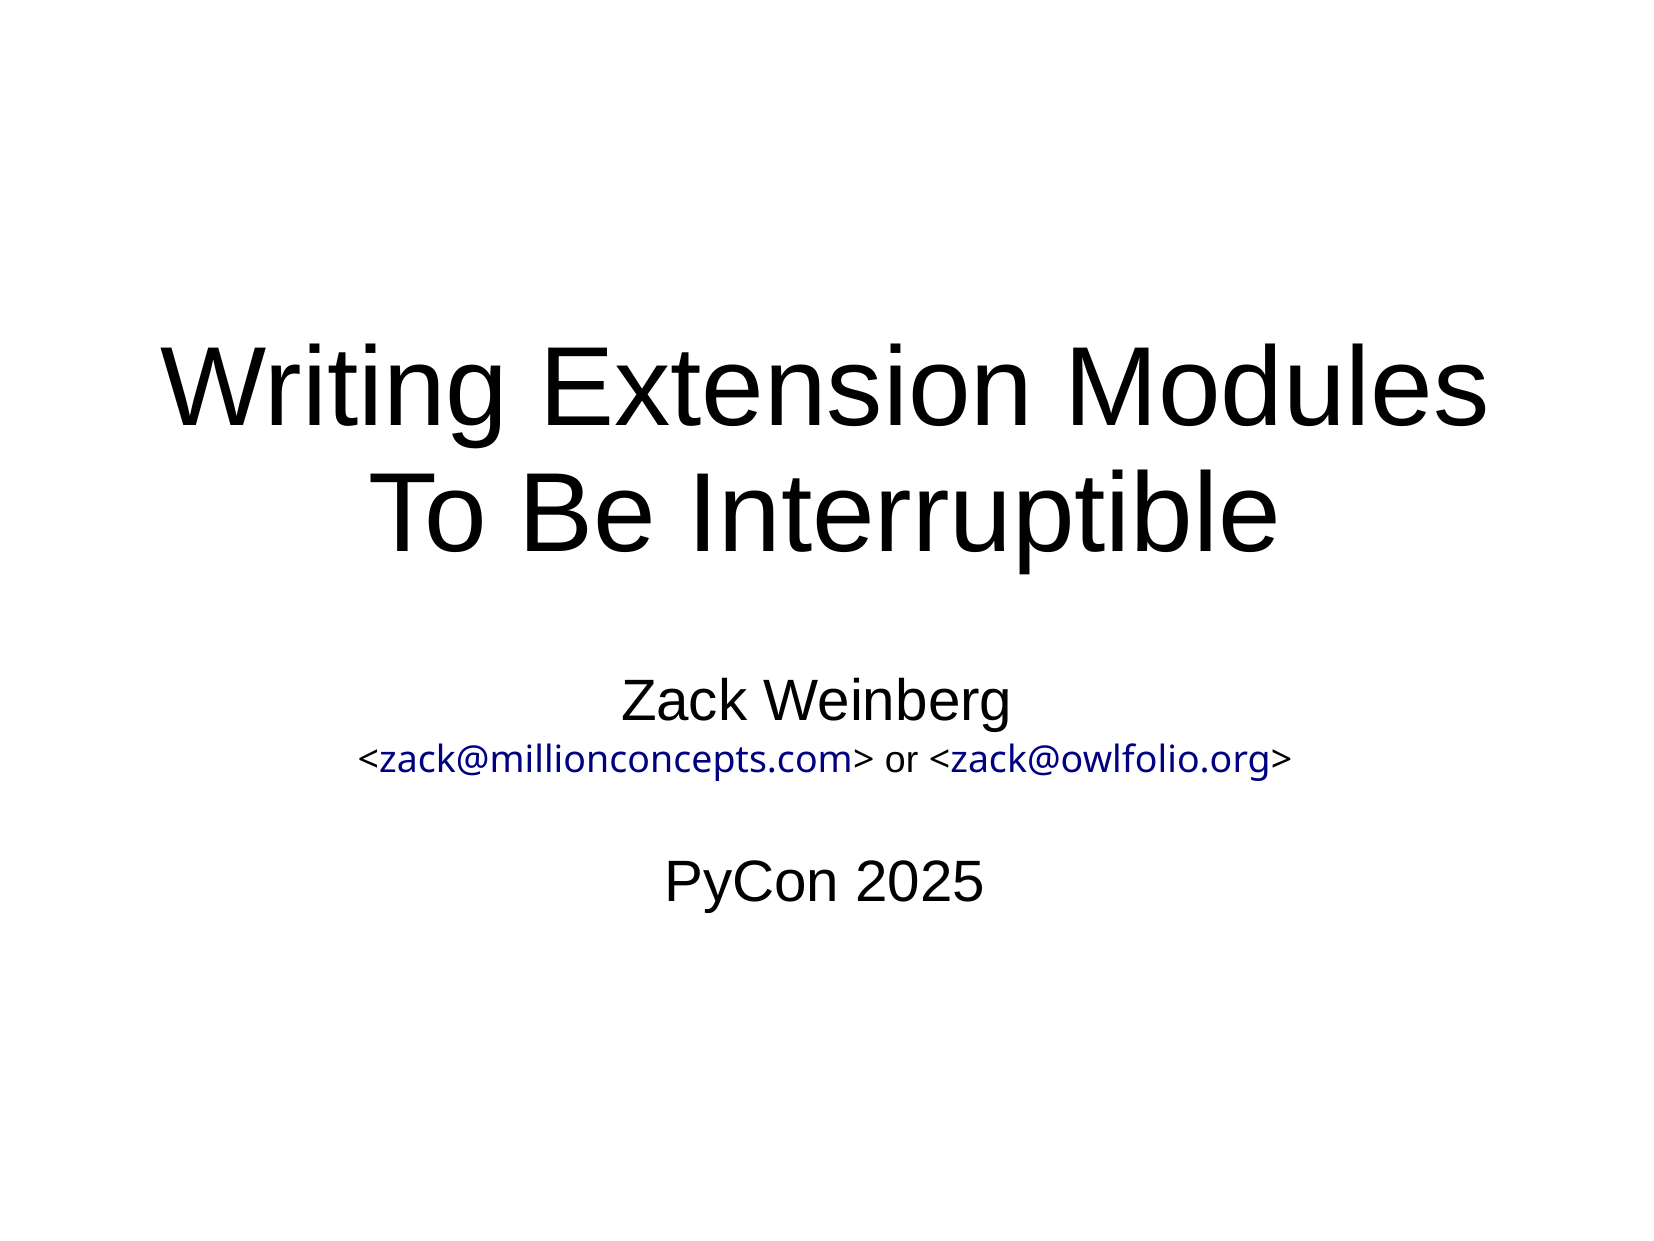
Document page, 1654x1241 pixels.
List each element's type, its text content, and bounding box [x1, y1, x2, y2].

text_box Writing Extension Modules To Be Interruptible Zack Weinberg <zack@millionconcepts.com> or <zack@owlfolio.org> PyCon 2025 [37, 37, 1613, 1201]
